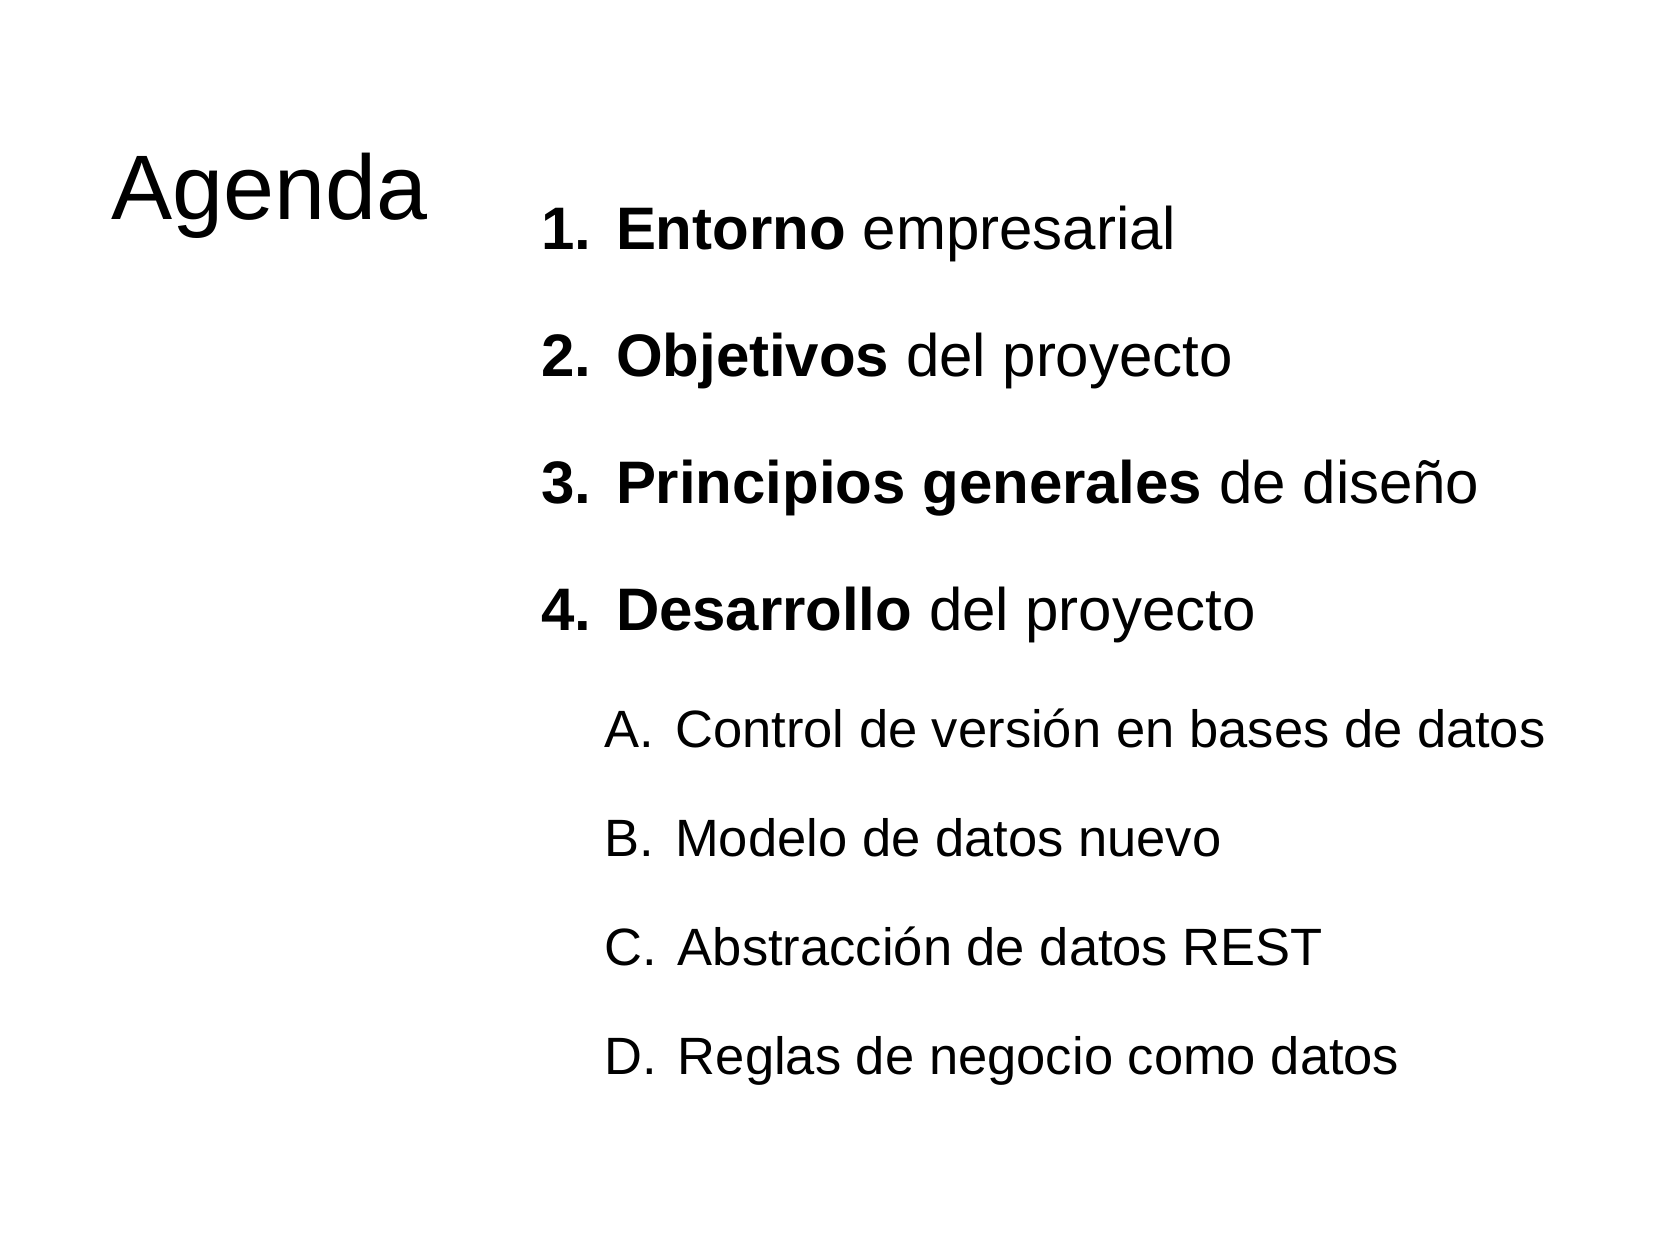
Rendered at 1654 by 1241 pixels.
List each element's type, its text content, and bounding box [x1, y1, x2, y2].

title Agenda [90, 75, 451, 301]
list Entorno empresarial Objetivos del proyecto Principios generales de diseño Desarrollo del proyecto Control de versión en bases de datos Modelo de datos nuevo Abstracción de datos REST Reglas de negocio como datos [525, 161, 1576, 1161]
